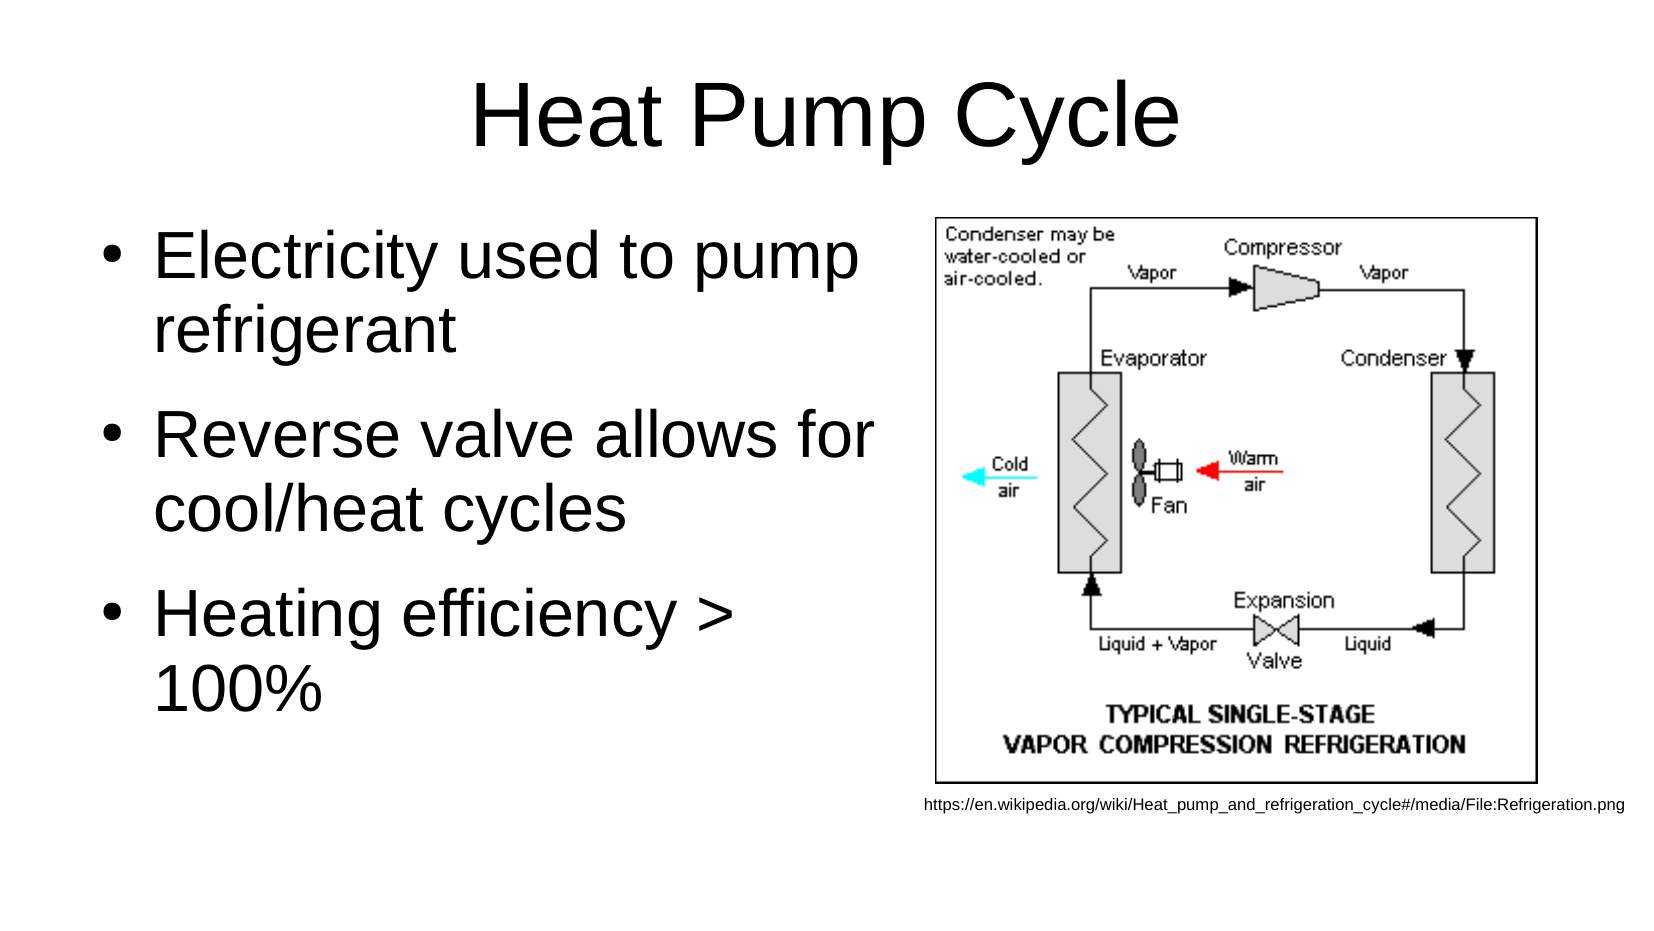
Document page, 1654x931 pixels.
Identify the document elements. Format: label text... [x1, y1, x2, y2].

picture [935, 217, 1538, 784]
title Heat Pump Cycle [82, 37, 1571, 193]
text_box https://en.wikipedia.org/wiki/Heat_pump_and_refrigeration_cycle#/media/File:Refrigeration.png [909, 787, 1654, 845]
list Electricity used to pump refrigerant Reverse valve allows for cool/heat cycles Heating efficiency > 100% [82, 217, 901, 758]
